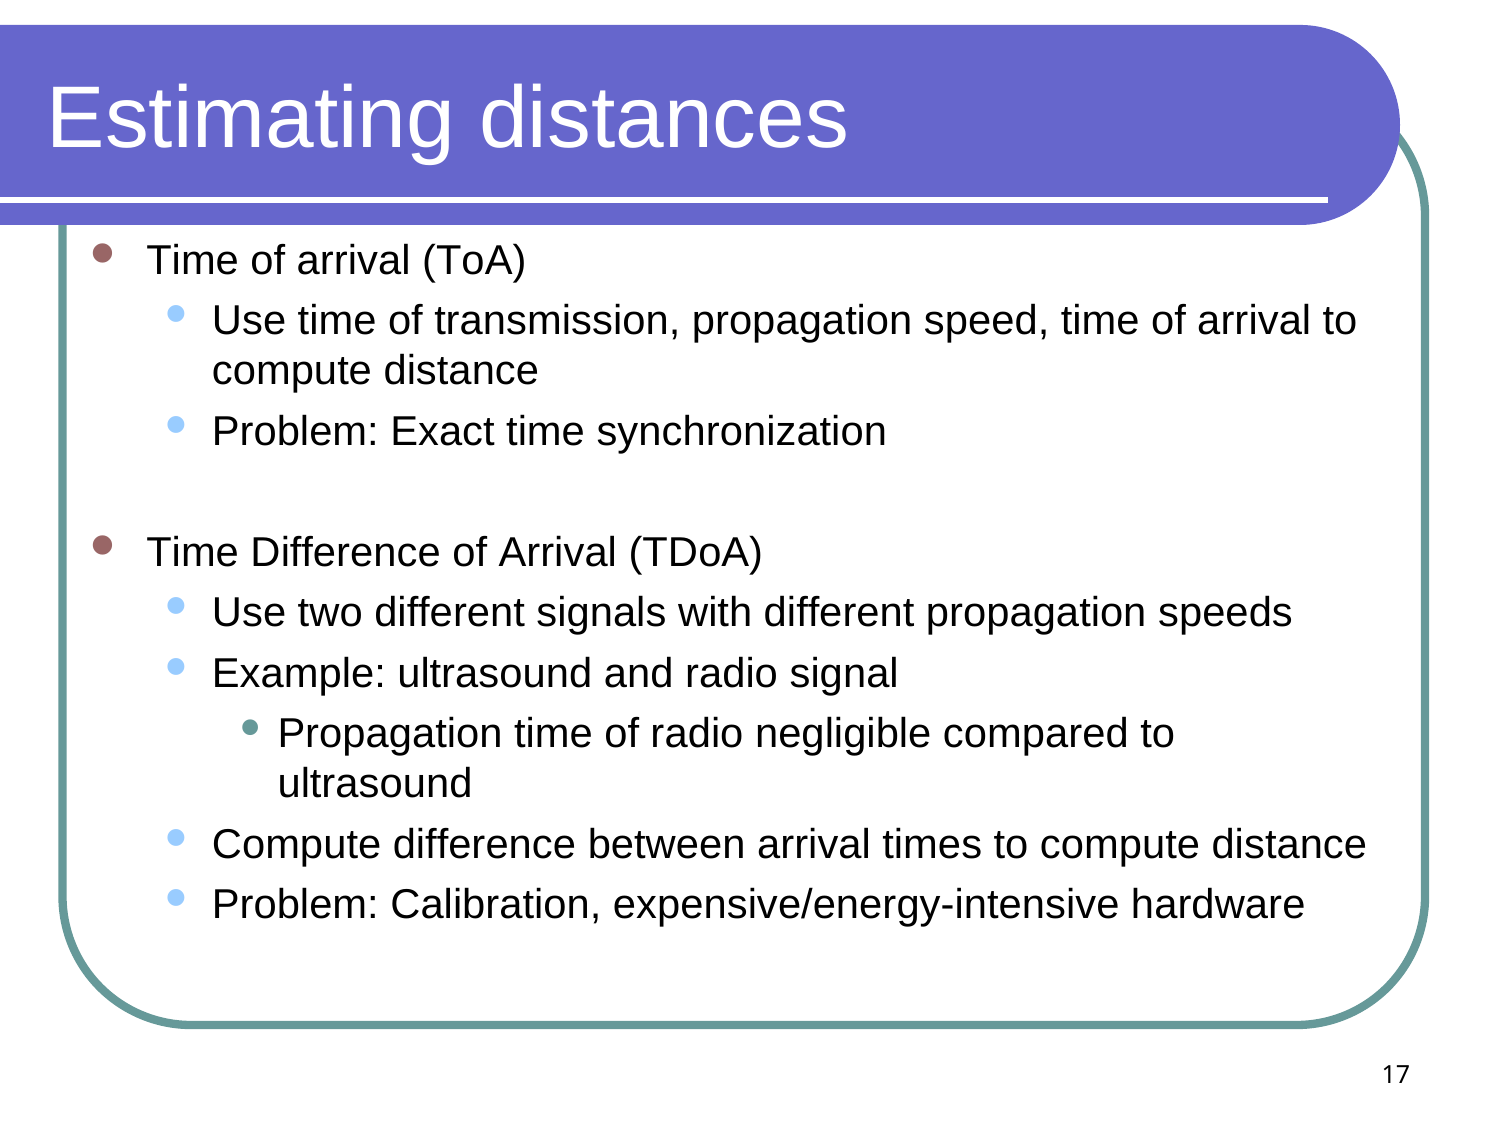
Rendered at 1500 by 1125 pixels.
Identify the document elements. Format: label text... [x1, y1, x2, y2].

title Estimating distances [31, 37, 1347, 188]
list Time of arrival (ToA) Use time of transmission, propagation speed, time of arrival to compute distance Problem: Exact time synchronization Time Difference of Arrival (TDoA) Use two different signals with different propagation speeds Example: ultrasound and radio signal Propagation time of radio negligible compared to ultrasound Compute difference between arrival times to compute distance Problem: Calibration, expensive/energy-intensive hardware [74, 224, 1388, 1000]
text_box <number> [1074, 1025, 1426, 1101]
